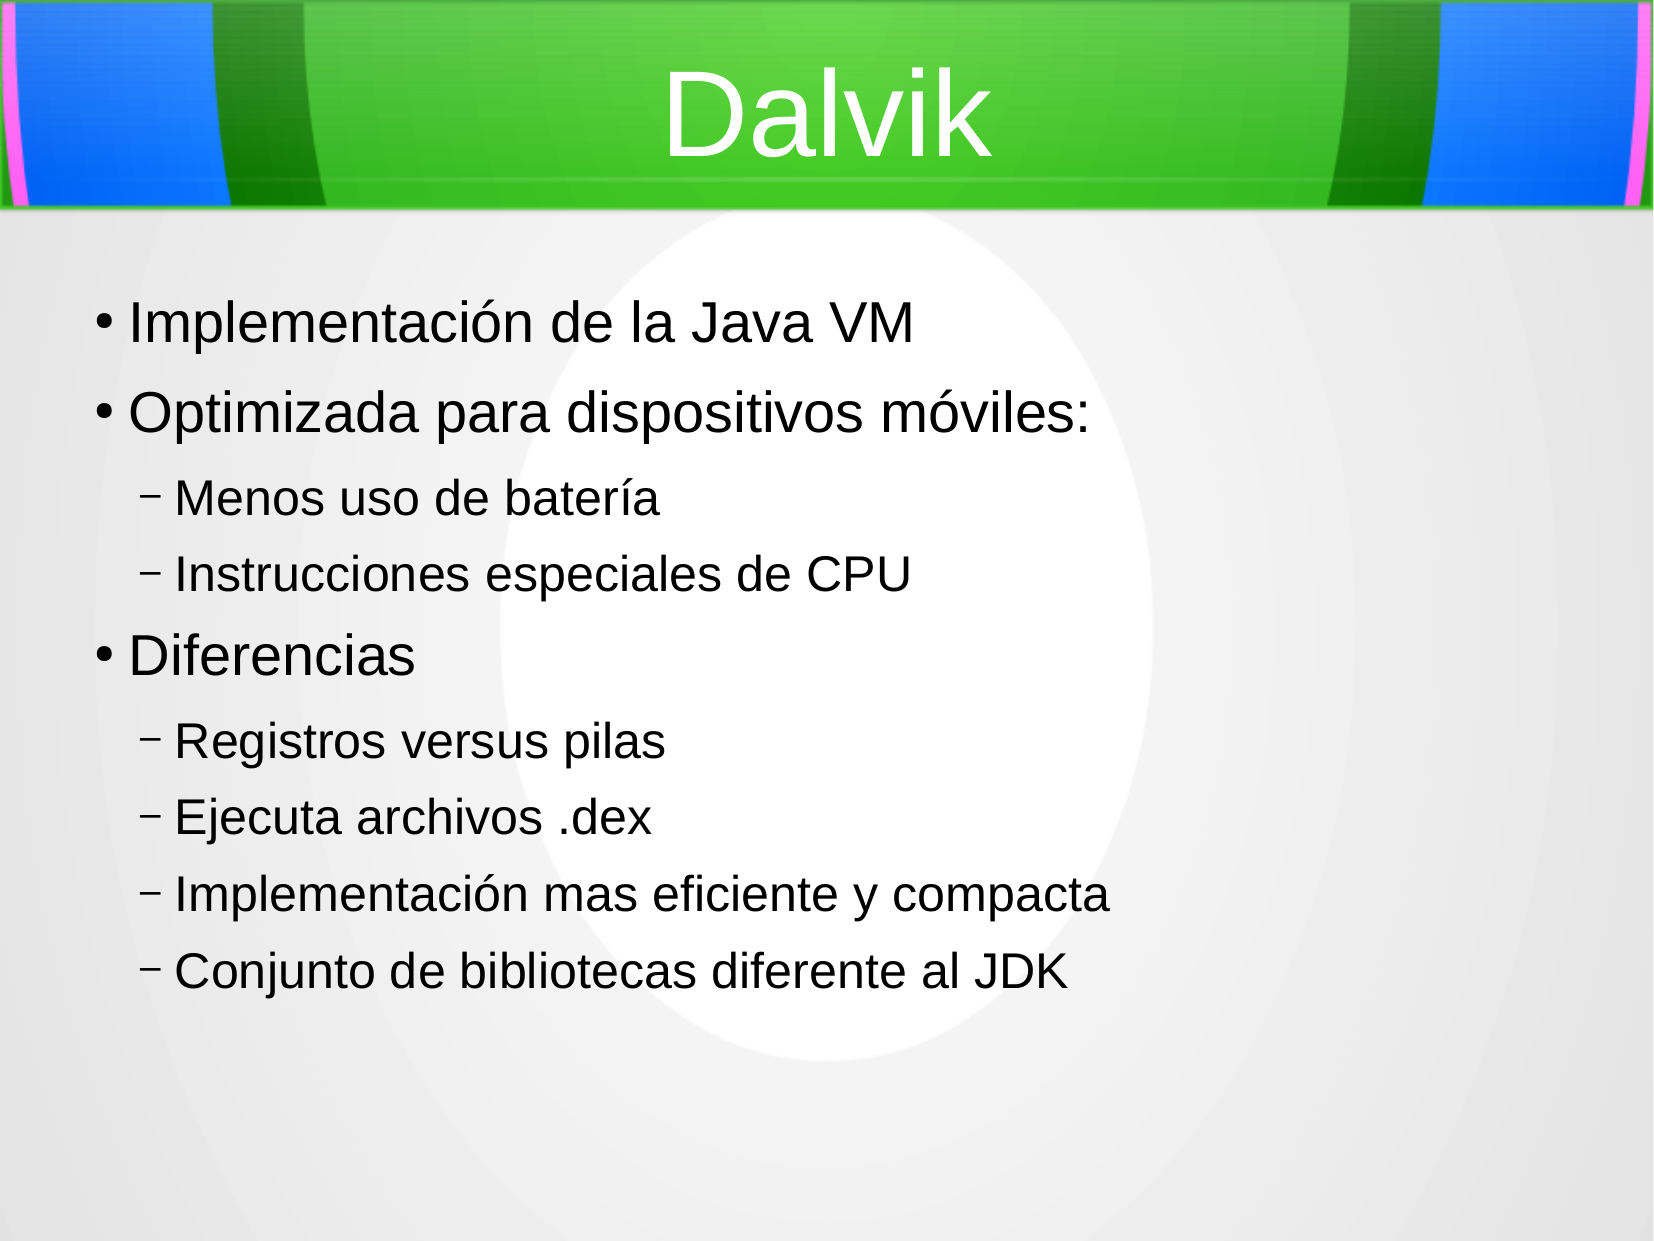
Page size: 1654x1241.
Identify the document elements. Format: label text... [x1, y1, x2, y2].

list Implementación de la Java VM Optimizada para dispositivos móviles: Menos uso de batería Instrucciones especiales de CPU Diferencias Registros versus pilas Ejecuta archivos .dex Implementación mas eficiente y compacta Conjunto de bibliotecas diferente al JDK [82, 290, 1538, 1010]
title Dalvik [82, 45, 1571, 183]
picture [0, 0, 1654, 1241]
